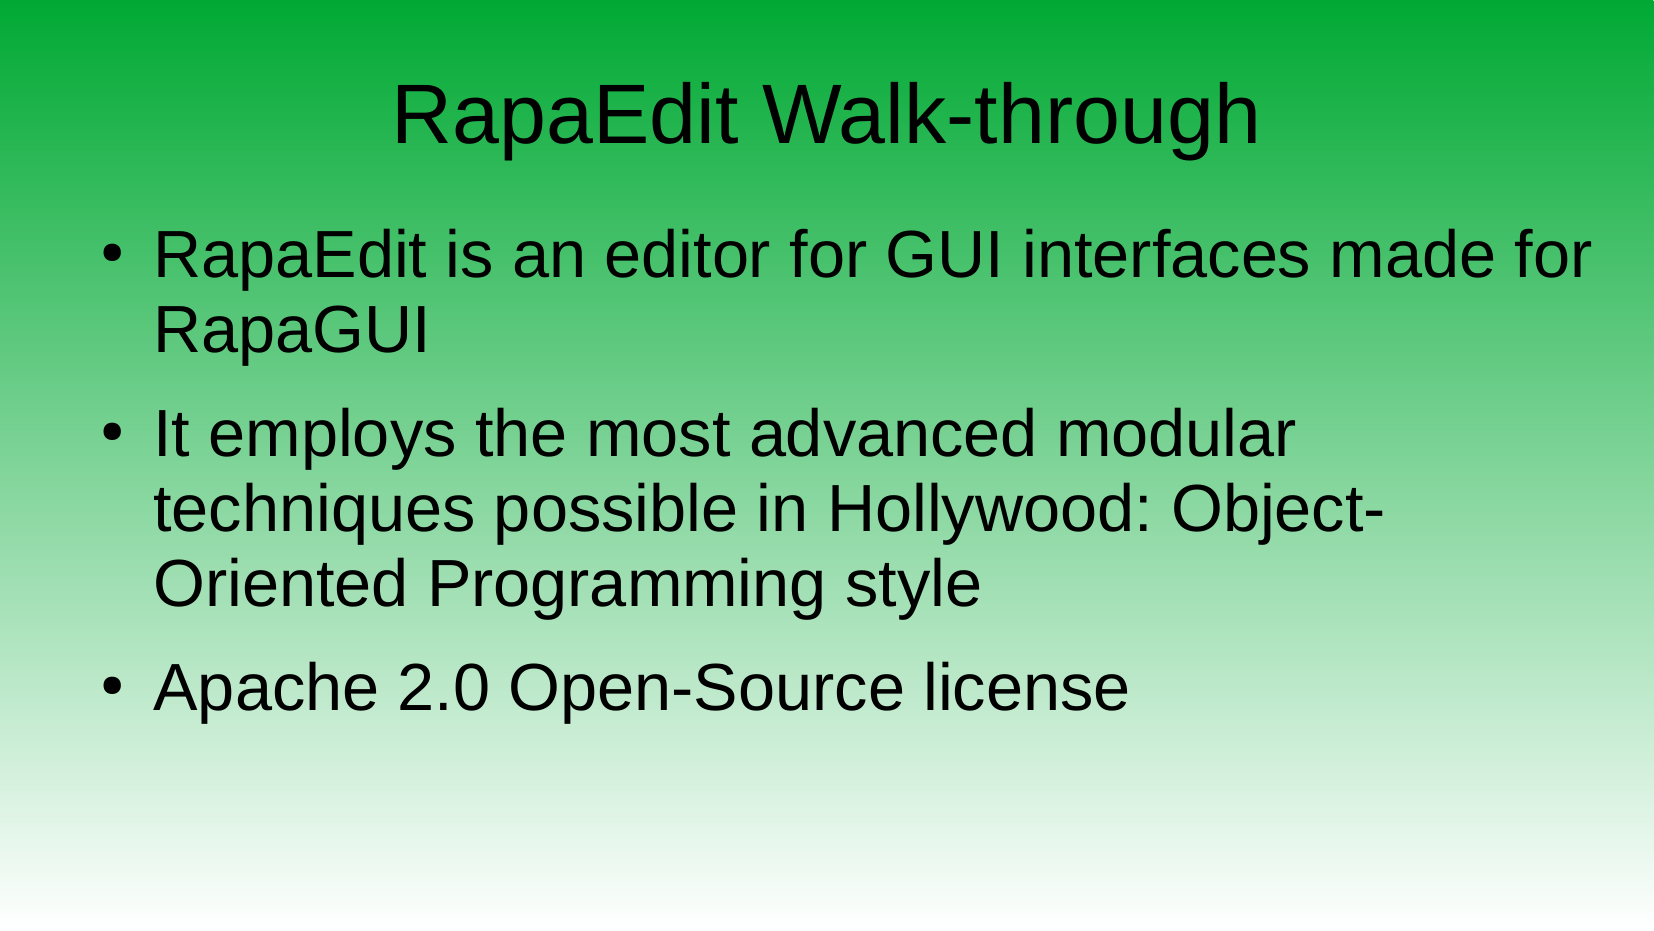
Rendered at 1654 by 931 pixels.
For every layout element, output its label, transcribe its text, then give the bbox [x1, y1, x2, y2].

list RapaEdit is an editor for GUI interfaces made for RapaGUI It employs the most advanced modular techniques possible in Hollywood: Object-Oriented Programming style Apache 2.0 Open-Source license [82, 217, 1613, 872]
title RapaEdit Walk-through [82, 36, 1571, 193]
